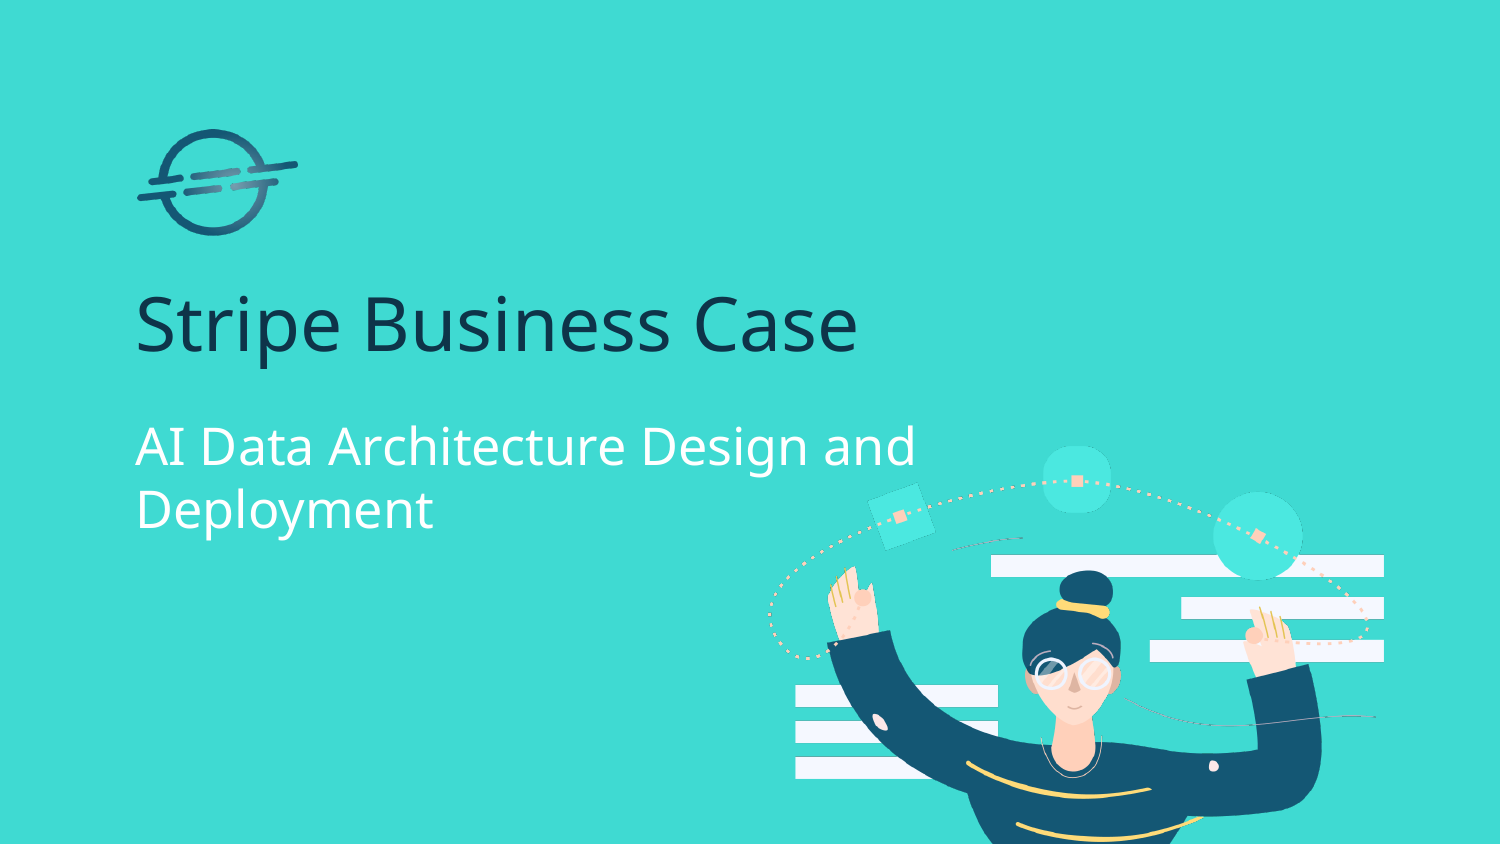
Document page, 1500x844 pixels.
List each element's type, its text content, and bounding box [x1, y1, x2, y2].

title Stripe Business Case [120, 280, 1469, 382]
title AI Data Architecture Design and Deployment [120, 403, 993, 554]
picture [768, 425, 1395, 844]
picture [137, 129, 298, 236]
